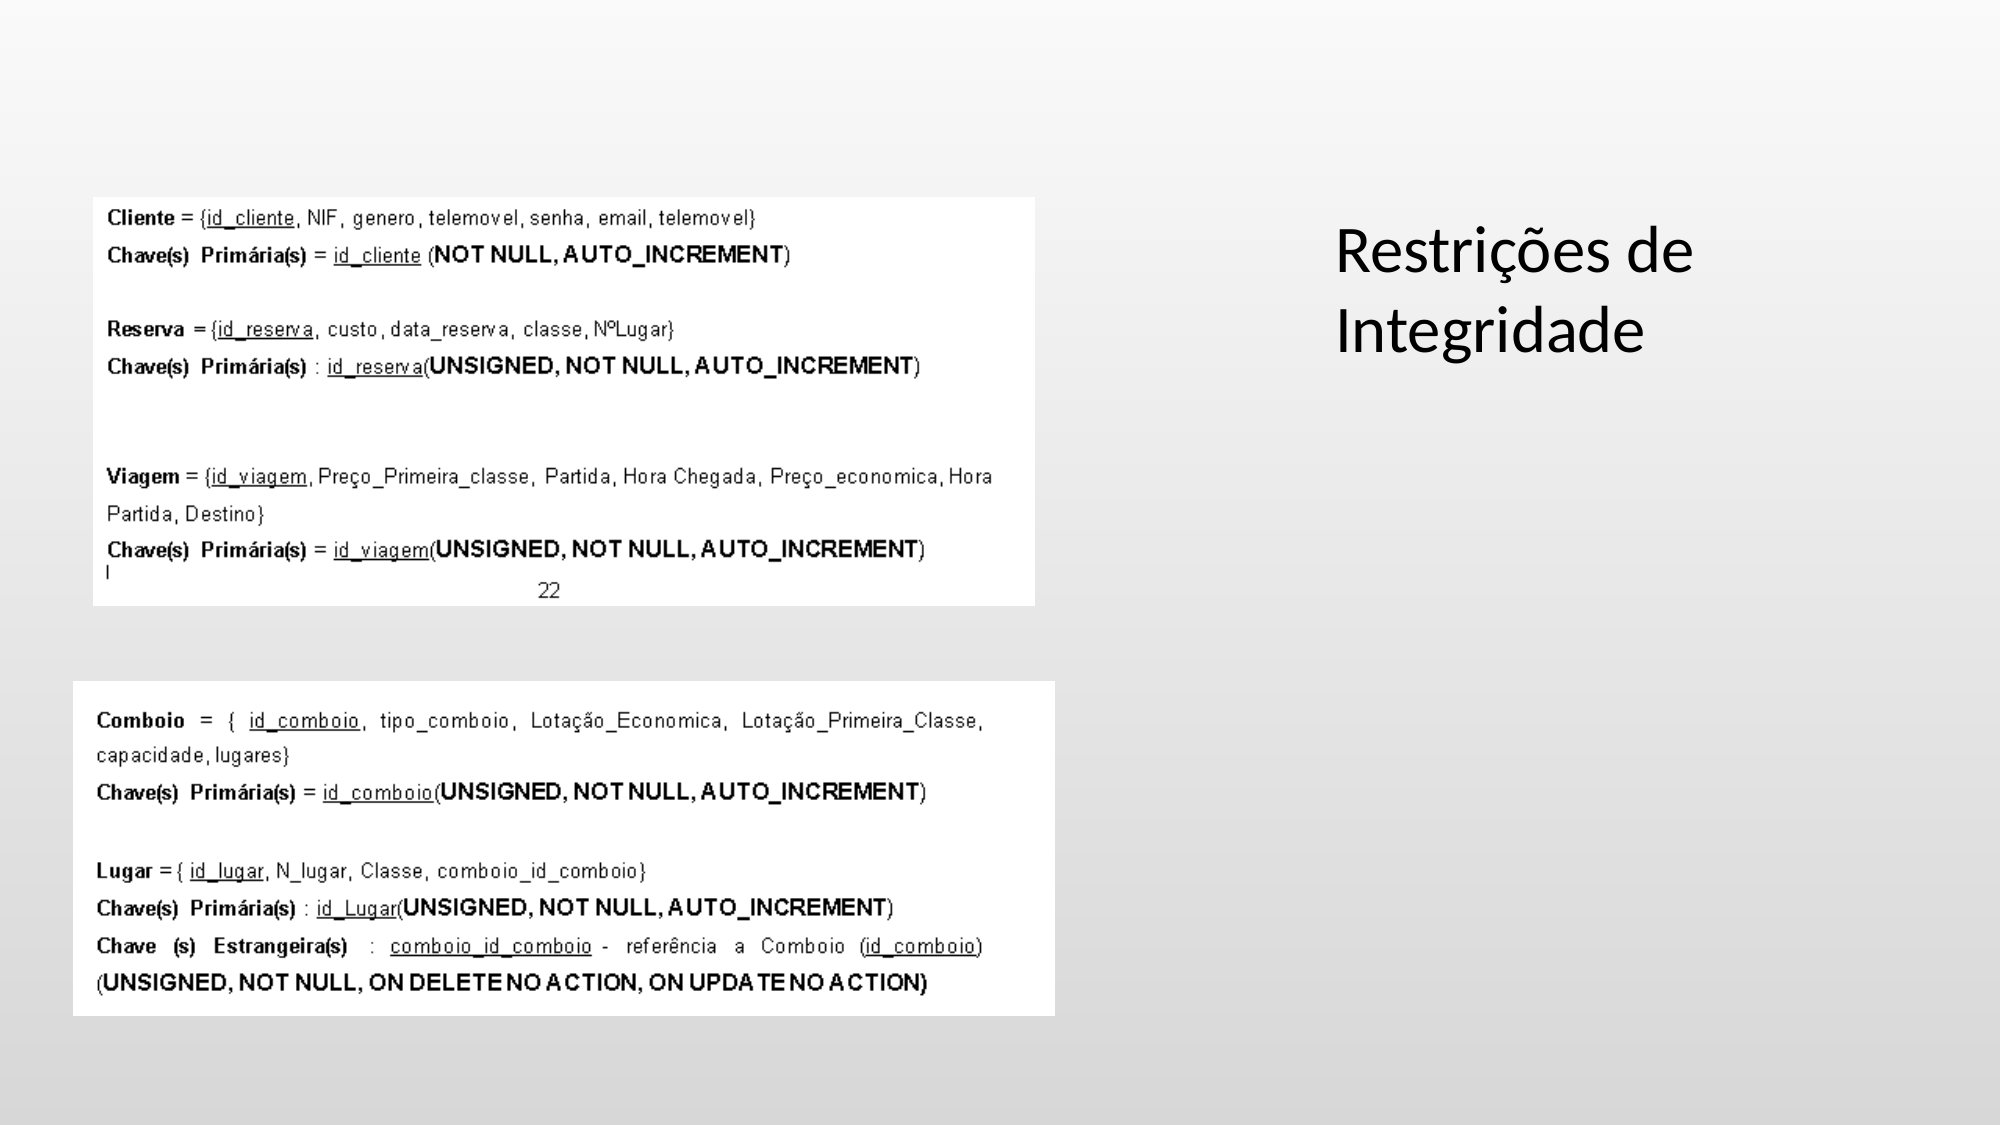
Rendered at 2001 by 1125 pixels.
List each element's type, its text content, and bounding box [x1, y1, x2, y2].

picture [93, 198, 1035, 606]
picture [73, 681, 1055, 1016]
text_box Restrições de Integridade [1320, 198, 1909, 375]
